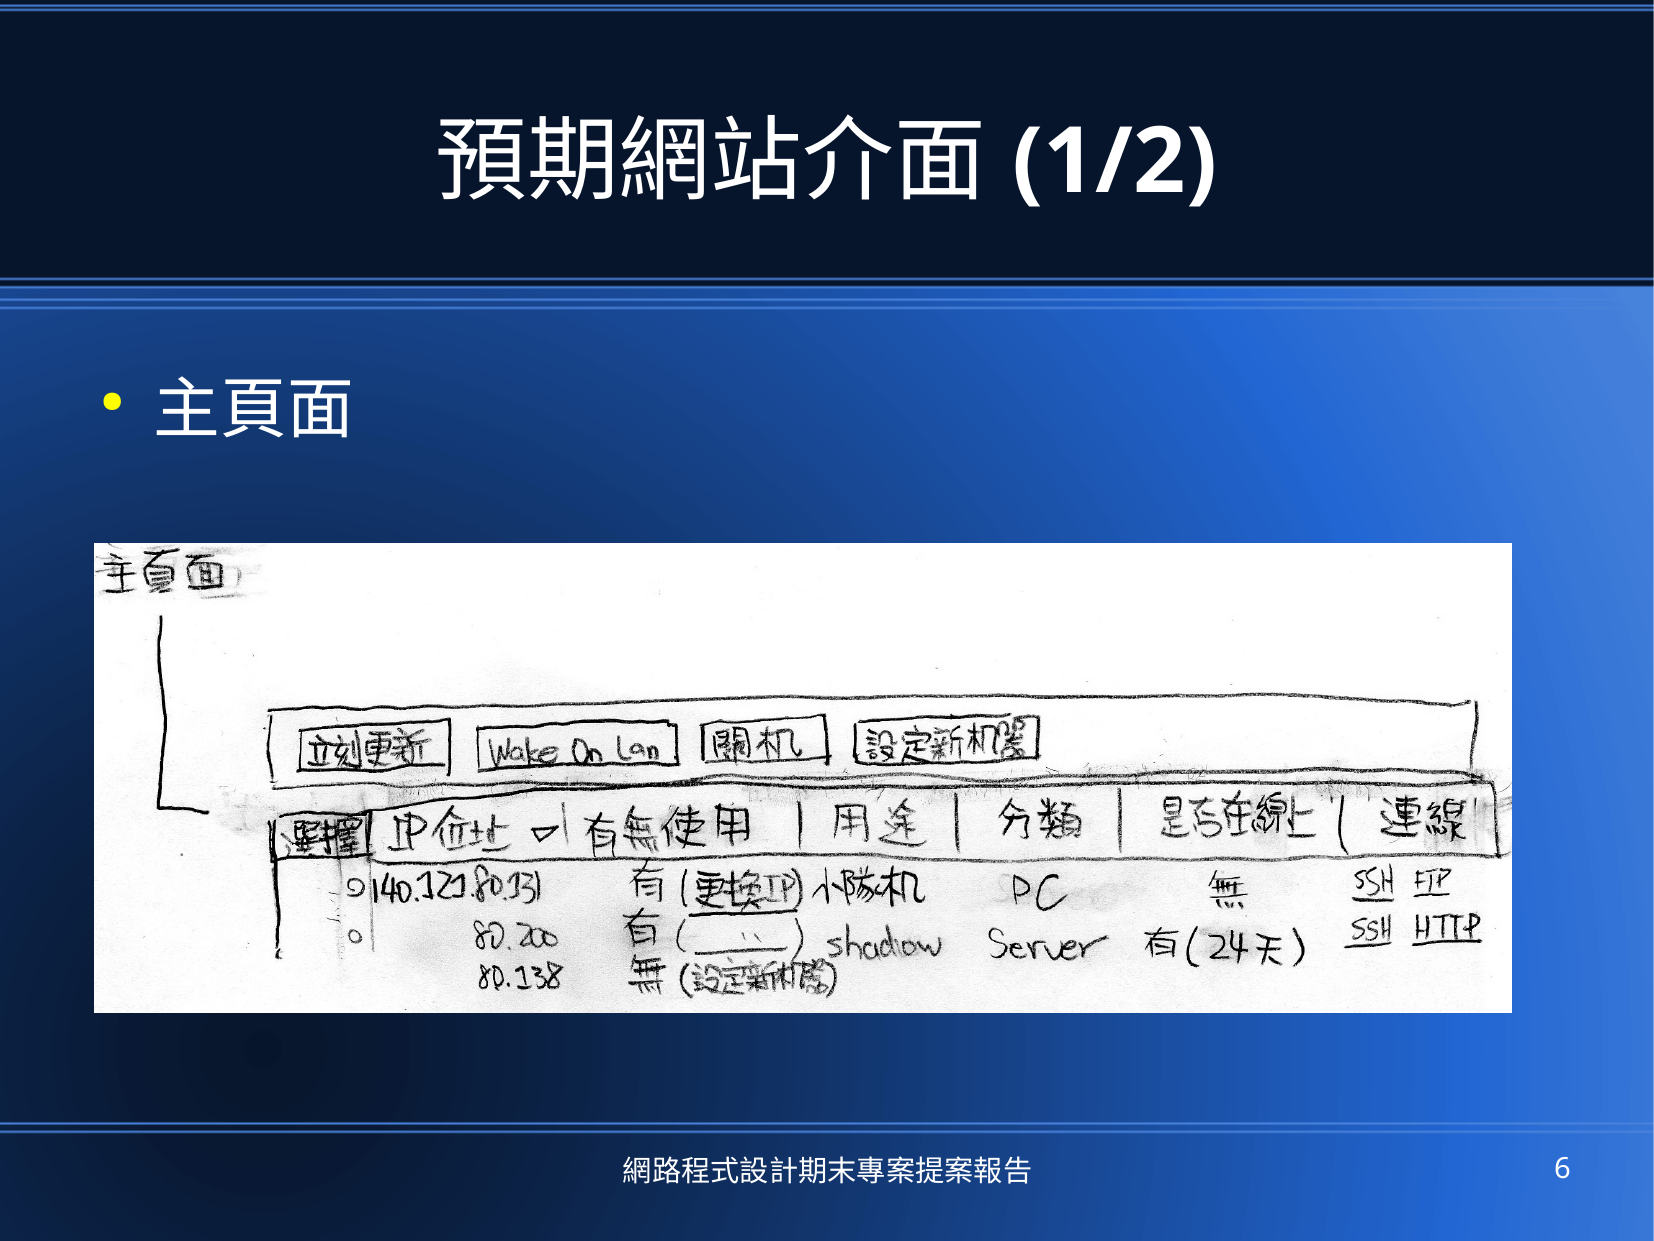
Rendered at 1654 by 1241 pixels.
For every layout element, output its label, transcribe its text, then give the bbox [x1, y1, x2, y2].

title 預期網站介面(1/2) [82, 49, 1571, 257]
list 主頁面 [82, 355, 1571, 1174]
picture [0, 0, 1654, 1241]
